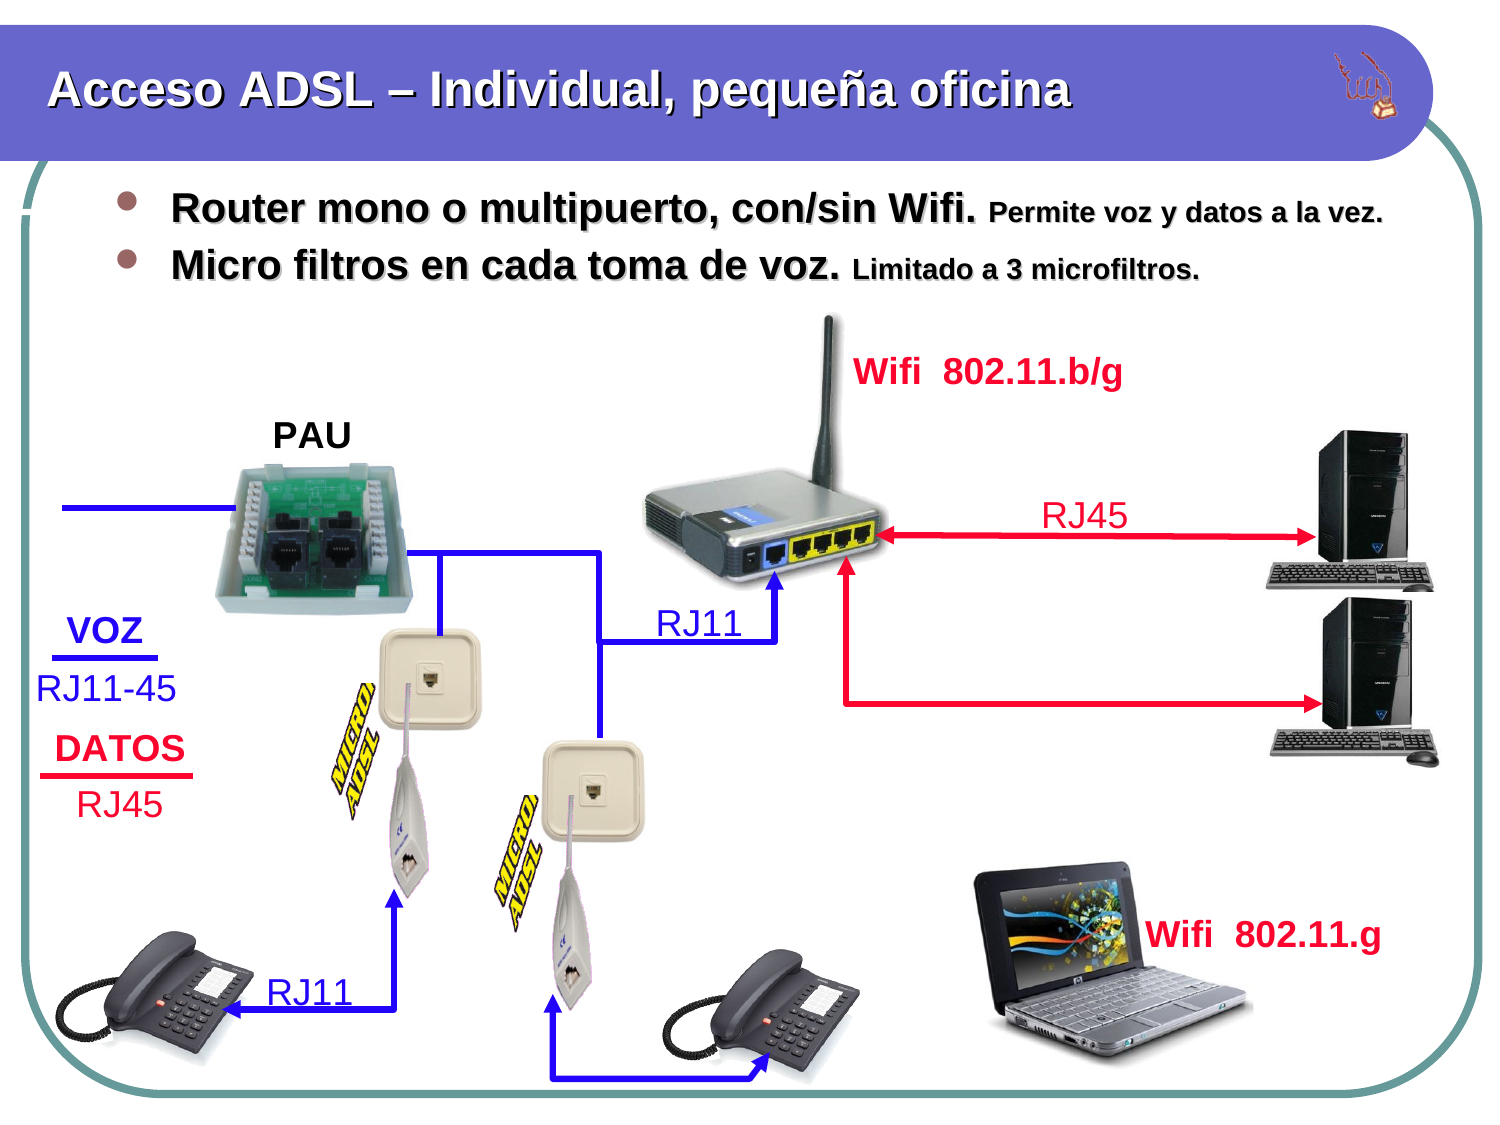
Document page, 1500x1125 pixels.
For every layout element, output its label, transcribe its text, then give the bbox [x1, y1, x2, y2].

picture [967, 852, 1254, 1074]
picture [206, 456, 419, 621]
text_box RJ45 [50, 772, 179, 833]
picture [642, 312, 889, 591]
text_box RJ45 [1015, 483, 1144, 544]
text_box DATOS [39, 716, 205, 778]
picture [1262, 425, 1444, 770]
picture [1333, 52, 1412, 131]
title Acceso ADSL – Individual, pequeña oficina [31, 10, 1347, 161]
list Router mono o multipuerto, con/sin Wifi. Permite voz y datos a la vez. Micro filtros en cada toma de voz. Limitado a 3 microfiltros. [99, 173, 1441, 323]
text_box Wifi 802.11.g [1130, 902, 1424, 963]
text_box RJ11 [630, 590, 758, 652]
picture [322, 626, 484, 933]
text_box PAU [252, 403, 372, 465]
picture [43, 919, 263, 1067]
picture [485, 738, 647, 1044]
text_box Wifi 802.11.b/g [838, 339, 1161, 400]
text_box RJ11-45 [0, 655, 192, 717]
text_box RJ11 [240, 959, 369, 1021]
picture [650, 937, 869, 1085]
text_box VOZ [51, 598, 170, 655]
